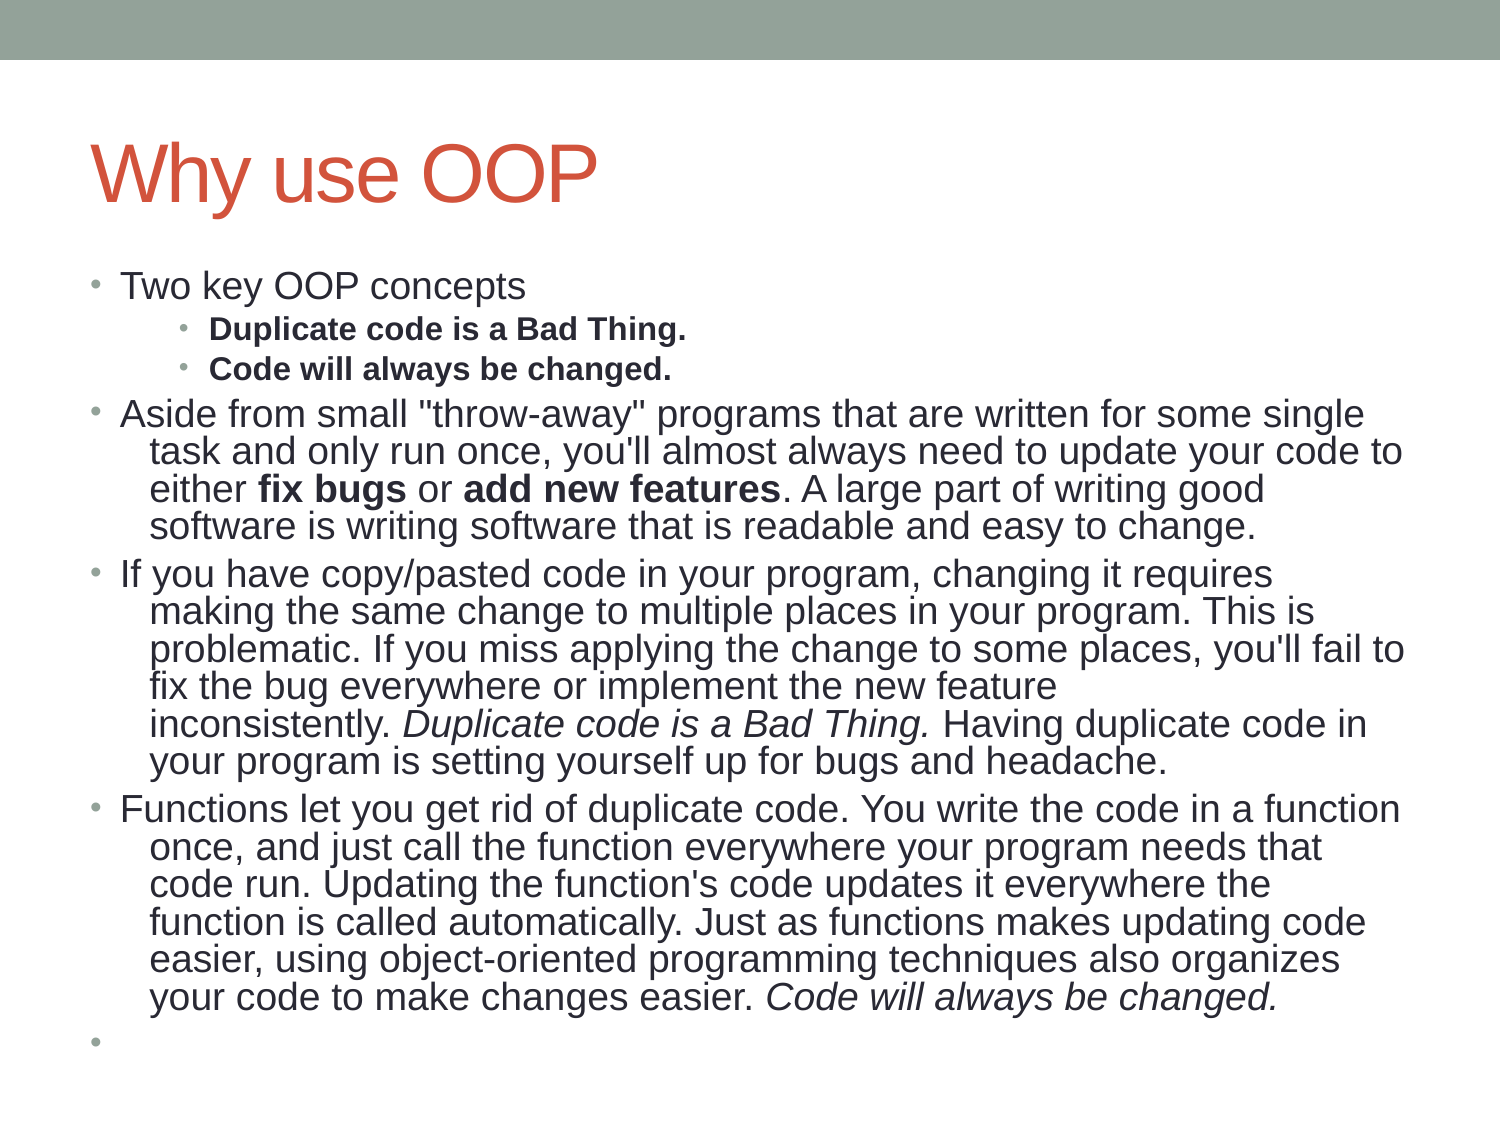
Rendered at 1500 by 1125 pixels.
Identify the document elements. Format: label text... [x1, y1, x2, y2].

title Why use OOP [75, 87, 1426, 251]
list Two key OOP concepts Duplicate code is a Bad Thing. Code will always be changed. Aside from small "throw-away" programs that are written for some single task and only run once, you'll almost always need to update your code to either fix bugs or add new features. A large part of writing good software is writing software that is readable and easy to change. If you have copy/pasted code in your program, changing it requires making the same change to multiple places in your program. This is problematic. If you miss applying the change to some places, you'll fail to fix the bug everywhere or implement the new feature inconsistently. Duplicate code is a Bad Thing. Having duplicate code in your program is setting yourself up for bugs and headache. Functions let you get rid of duplicate code. You write the code in a function once, and just call the function everywhere your program needs that code run. Updating the function's code updates it everywhere the function is called automatically. Just as functions makes updating code easier, using object-oriented programming techniques also organizes your code to make changes easier. Code will always be changed. [75, 262, 1426, 1063]
